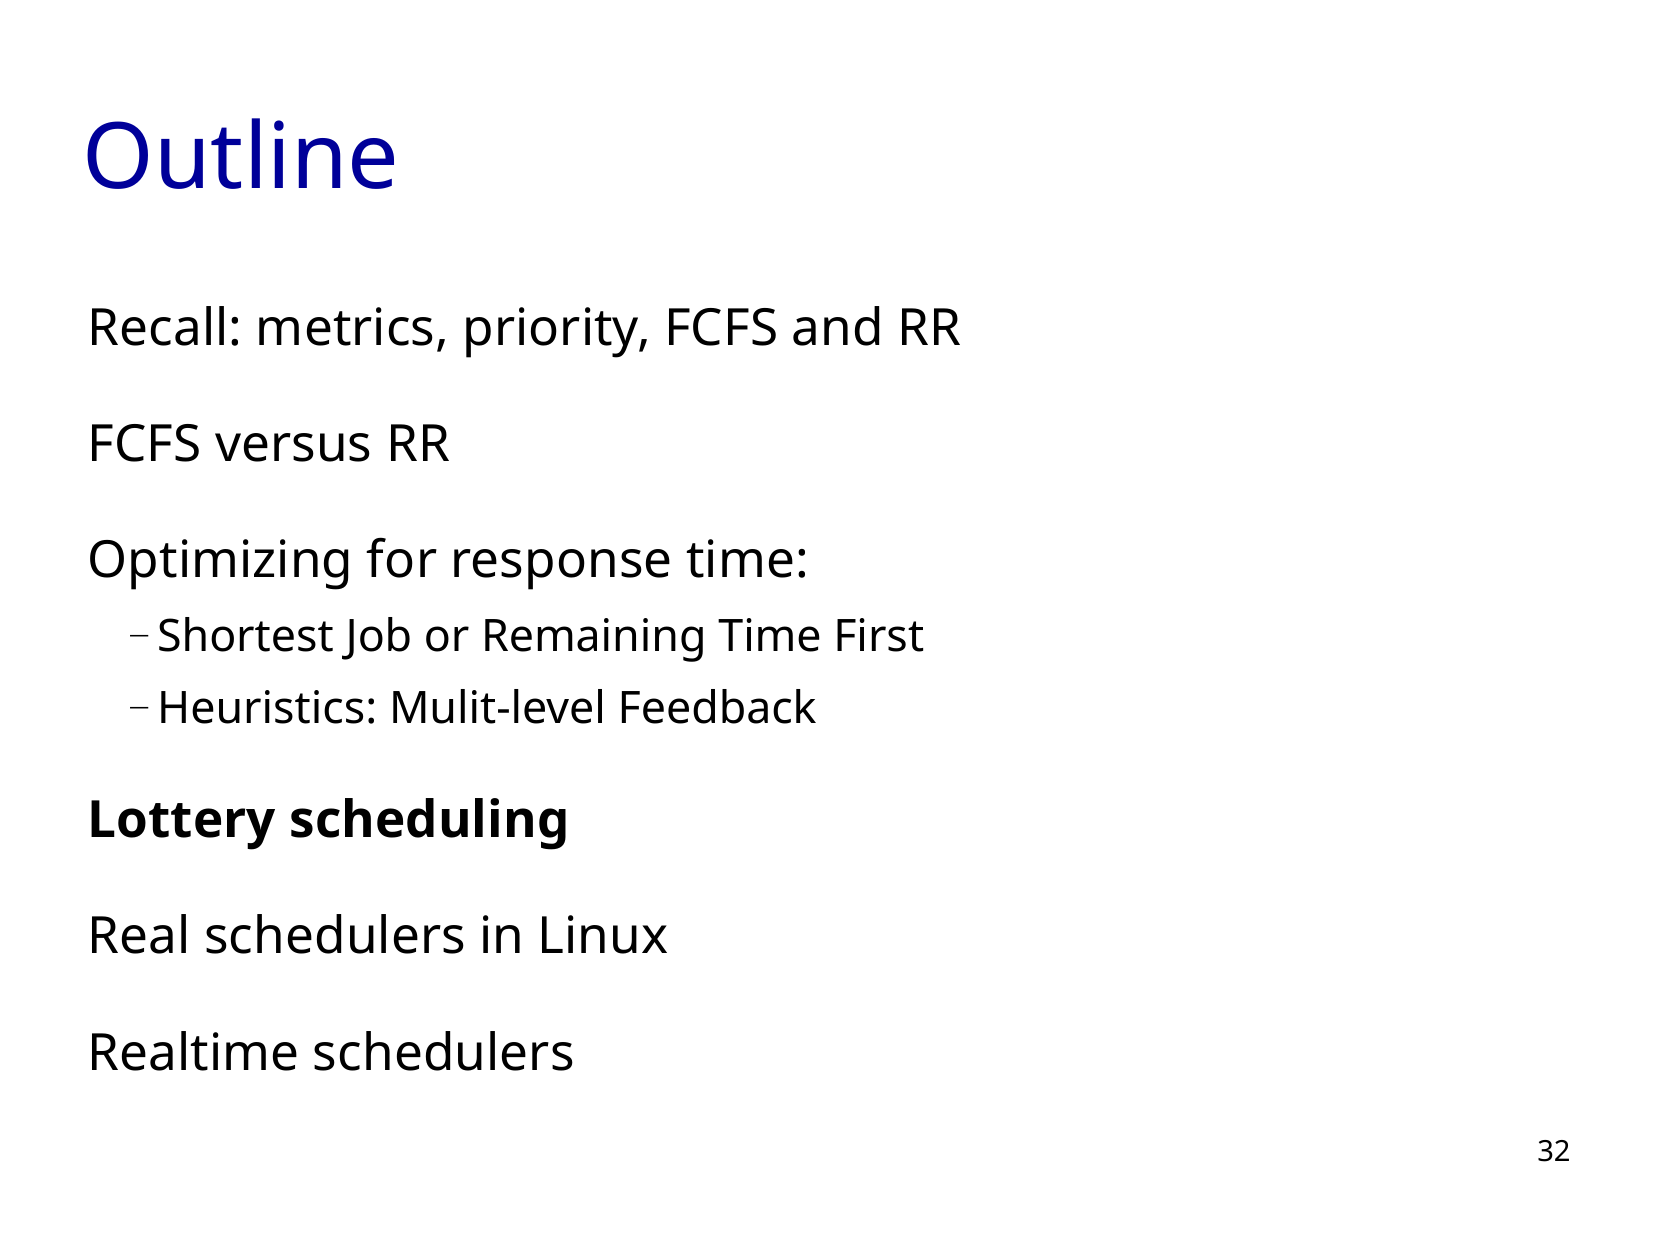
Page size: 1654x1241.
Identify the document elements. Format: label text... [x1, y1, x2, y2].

list Recall: metrics, priority, FCFS and RR FCFS versus RR Optimizing for response time: Shortest Job or Remaining Time First Heuristics: Mulit-level Feedback Lottery scheduling Real schedulers in Linux Realtime schedulers [60, 290, 1571, 1096]
title Outline [82, 49, 1571, 257]
